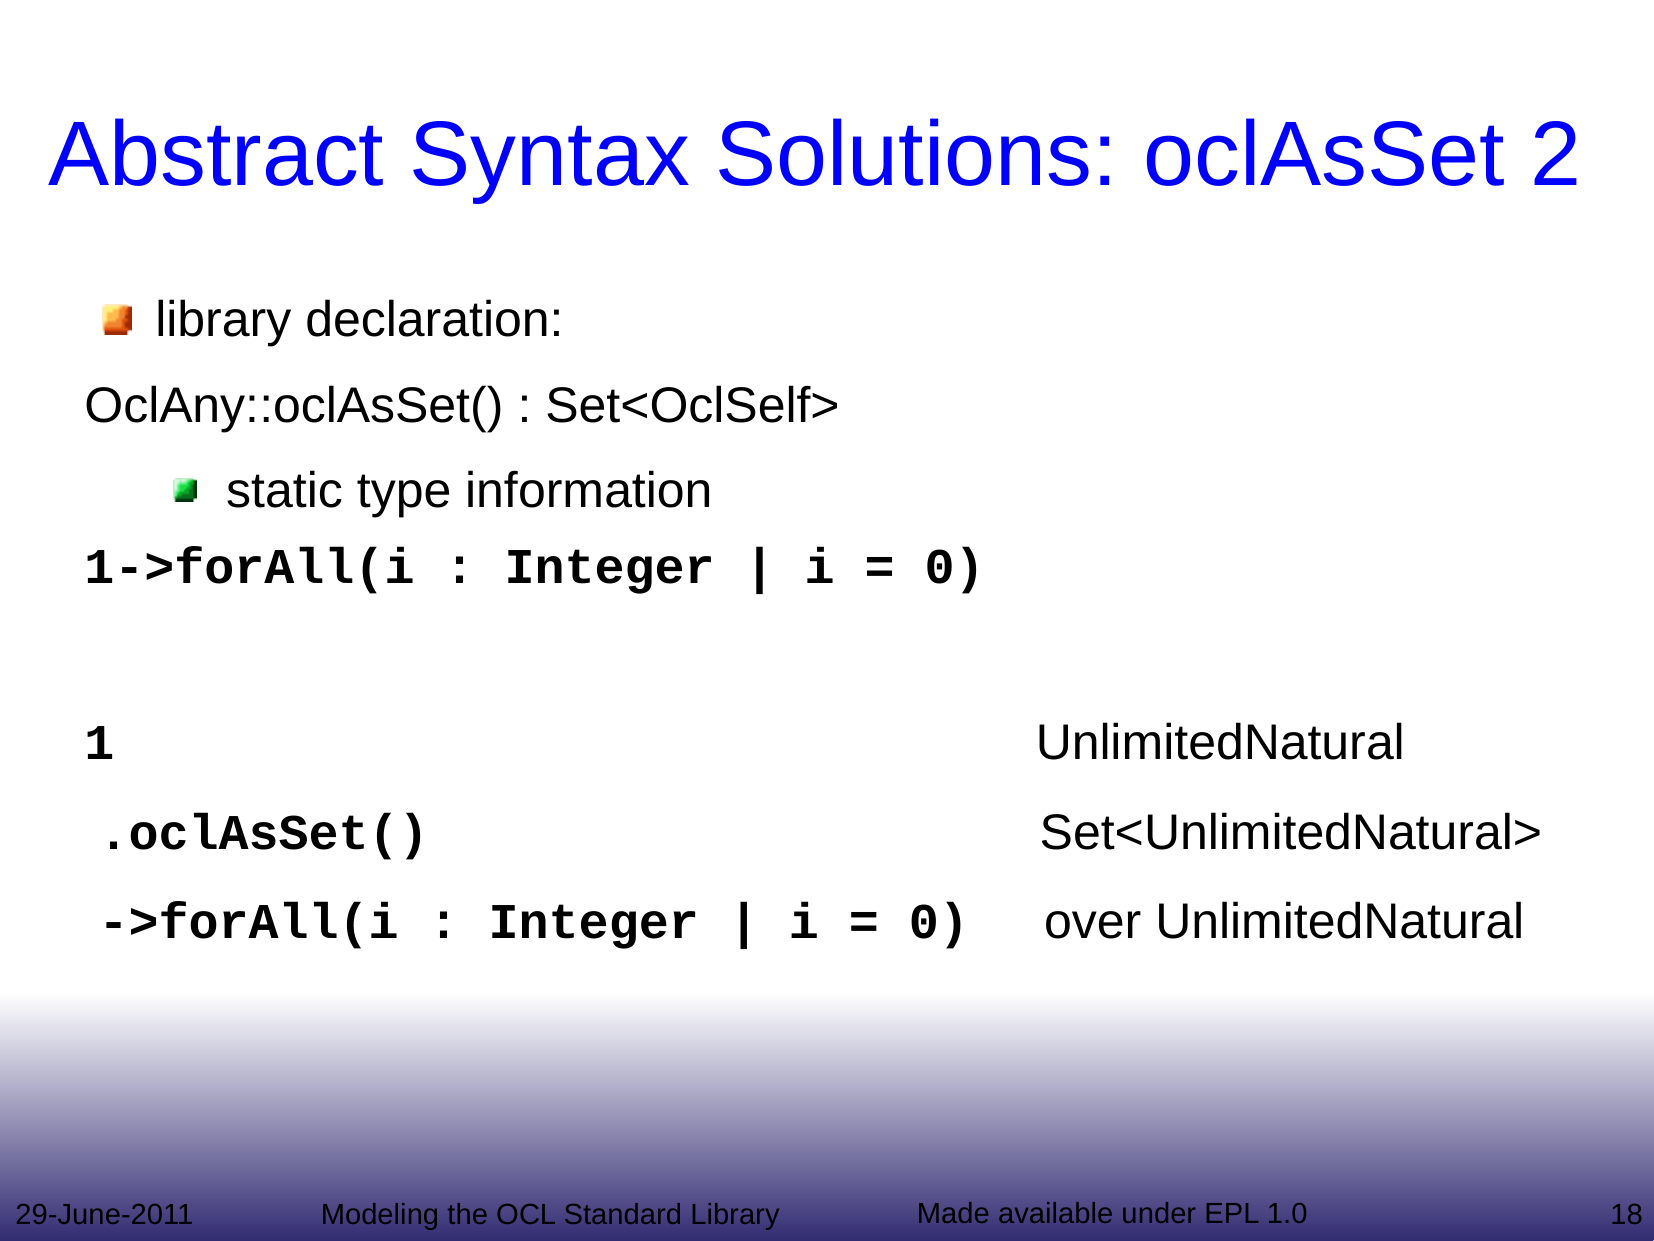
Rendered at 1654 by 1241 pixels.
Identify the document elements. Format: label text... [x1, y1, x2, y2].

list library declaration: OclAny::oclAsSet() : Set<OclSelf> static type information 1->forAll(i : Integer | i = 0) 1 UnlimitedNatural .oclAsSet() Set<UnlimitedNatural> ->forAll(i : Integer | i = 0) over UnlimitedNatural [84, 291, 1573, 1111]
title Abstract Syntax Solutions: oclAsSet 2 [35, 50, 1597, 258]
